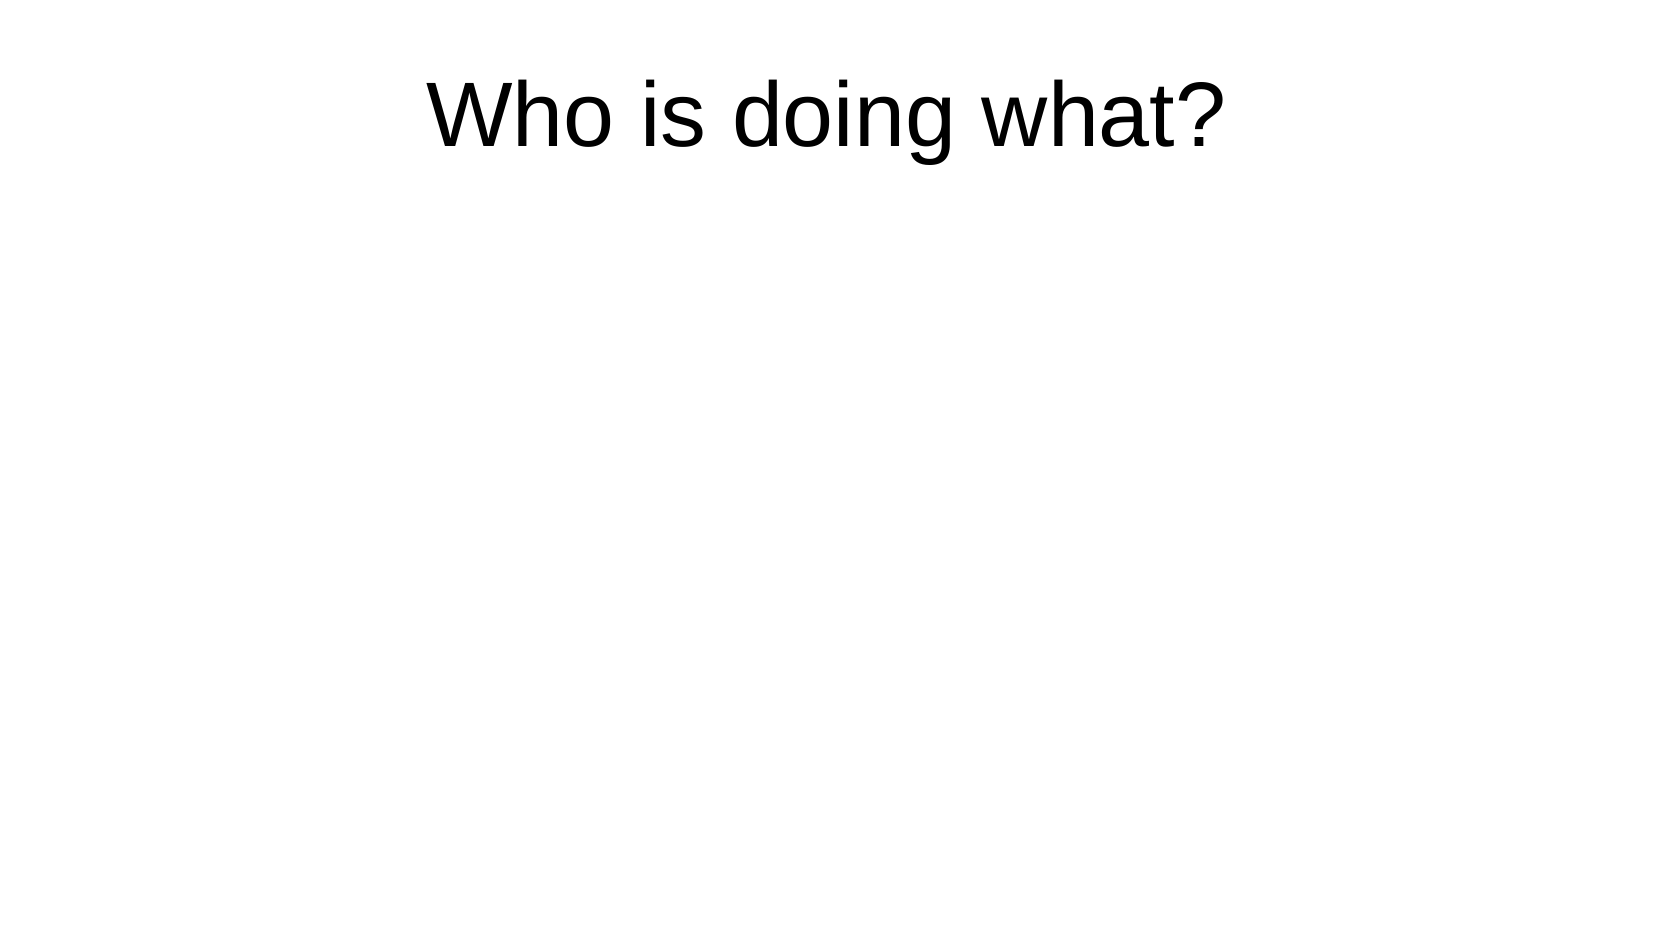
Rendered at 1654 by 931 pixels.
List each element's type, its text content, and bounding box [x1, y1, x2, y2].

title Who is doing what? [82, 37, 1571, 193]
